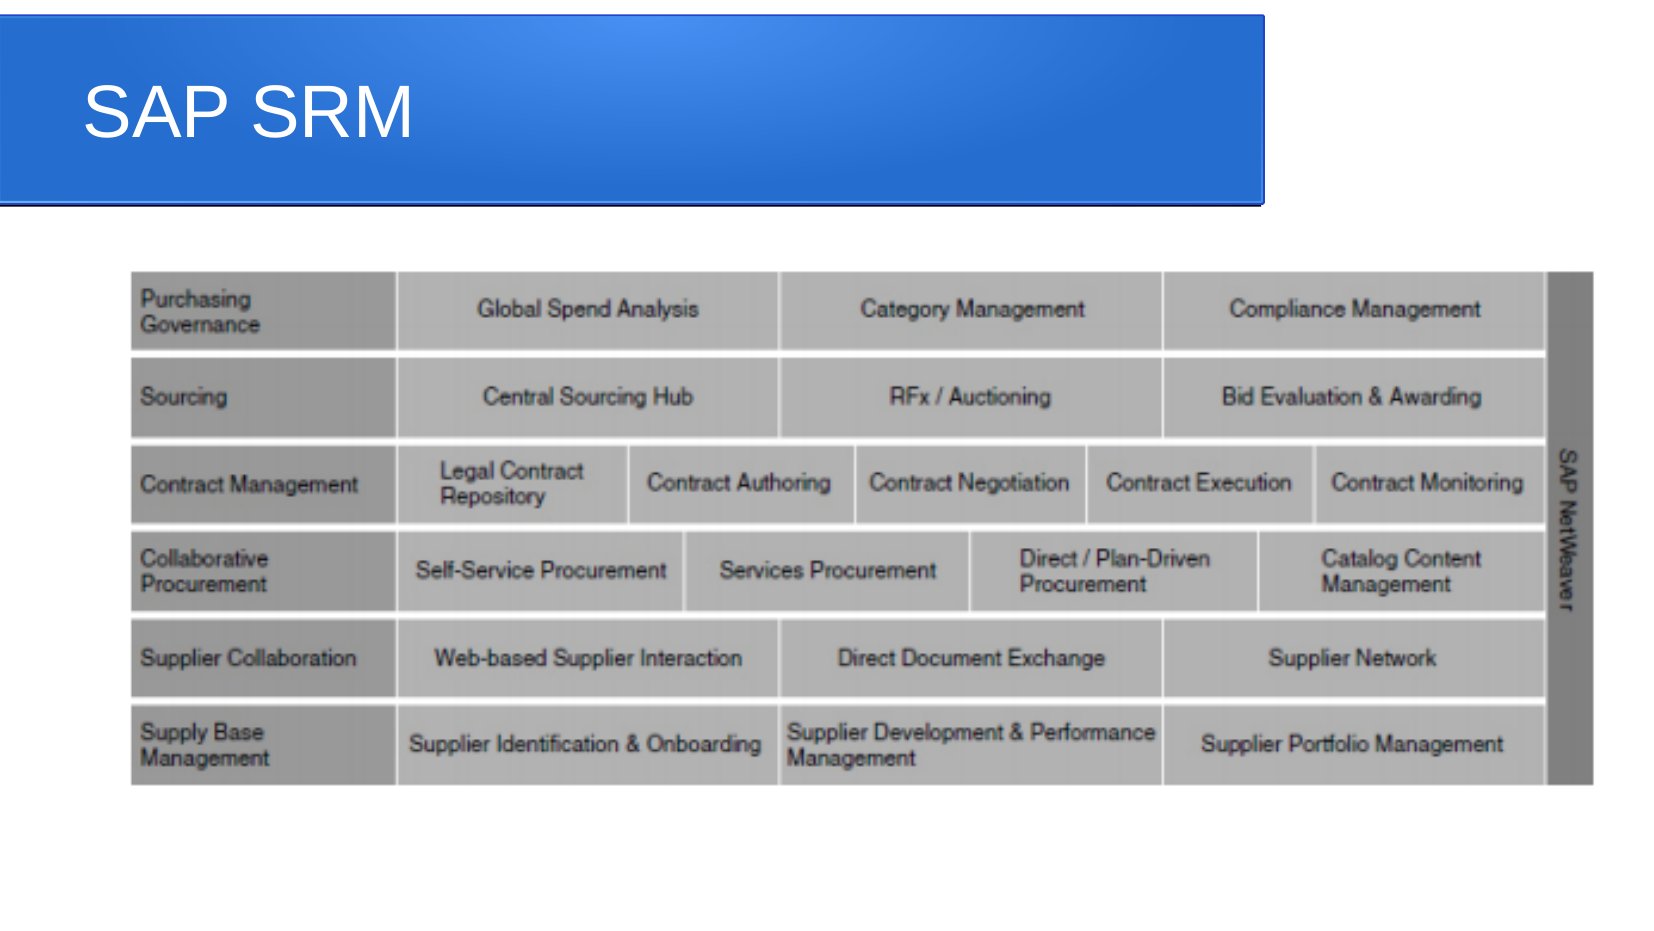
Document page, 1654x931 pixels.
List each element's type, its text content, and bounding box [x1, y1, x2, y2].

picture [120, 251, 1606, 825]
title SAP SRM [82, 35, 1235, 189]
